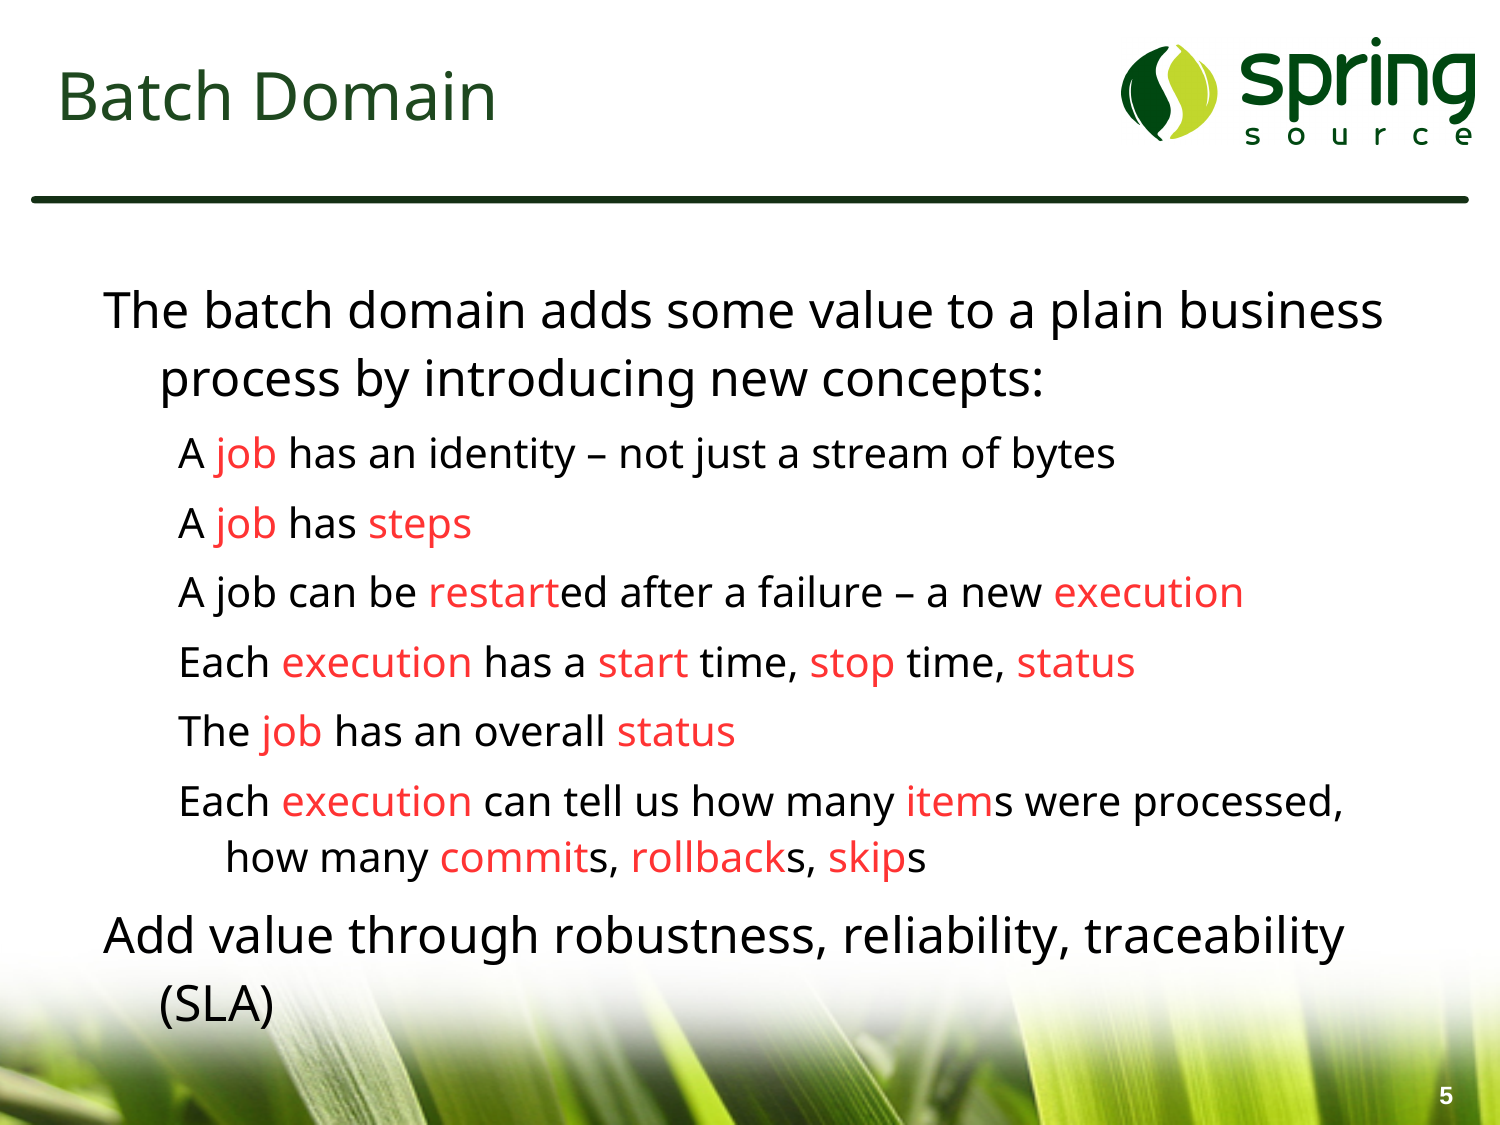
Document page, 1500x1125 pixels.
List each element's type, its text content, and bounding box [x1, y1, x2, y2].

title Batch Domain [56, 14, 1089, 175]
picture [1121, 37, 1475, 145]
picture [0, 944, 1500, 1125]
list The batch domain adds some value to a plain business process by introducing new concepts: A job has an identity – not just a stream of bytes A job has steps A job can be restarted after a failure – a new execution Each execution has a start time, stop time, status The job has an overall status Each execution can tell us how many items were processed, how many commits, rollbacks, skips Add value through robustness, reliability, traceability (SLA) [103, 275, 1394, 959]
